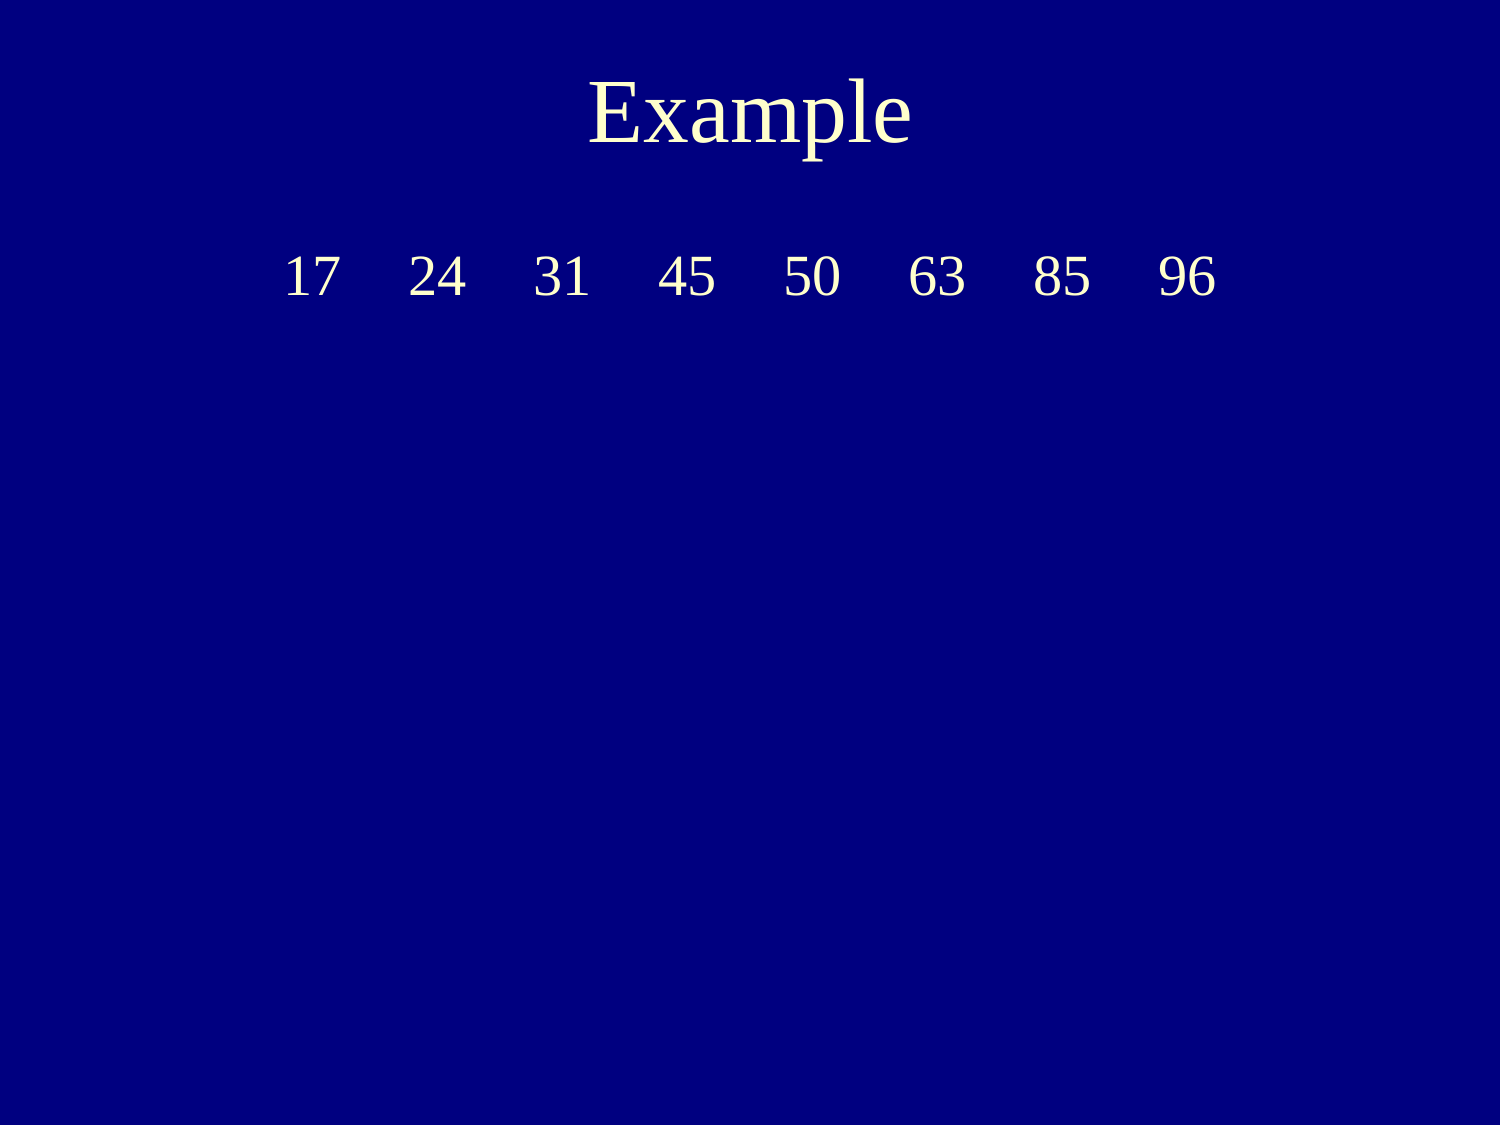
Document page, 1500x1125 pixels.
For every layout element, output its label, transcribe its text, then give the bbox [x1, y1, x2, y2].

table_header 17 [250, 229, 375, 325]
table_header 85 [1000, 229, 1125, 325]
table_header 31 [500, 229, 625, 325]
title Example [22, 43, 1480, 169]
table_header 45 [625, 229, 750, 325]
table_header 24 [375, 229, 500, 325]
table_header 50 [750, 229, 875, 325]
table_header 63 [875, 229, 1000, 325]
table_header 96 [1125, 229, 1250, 325]
